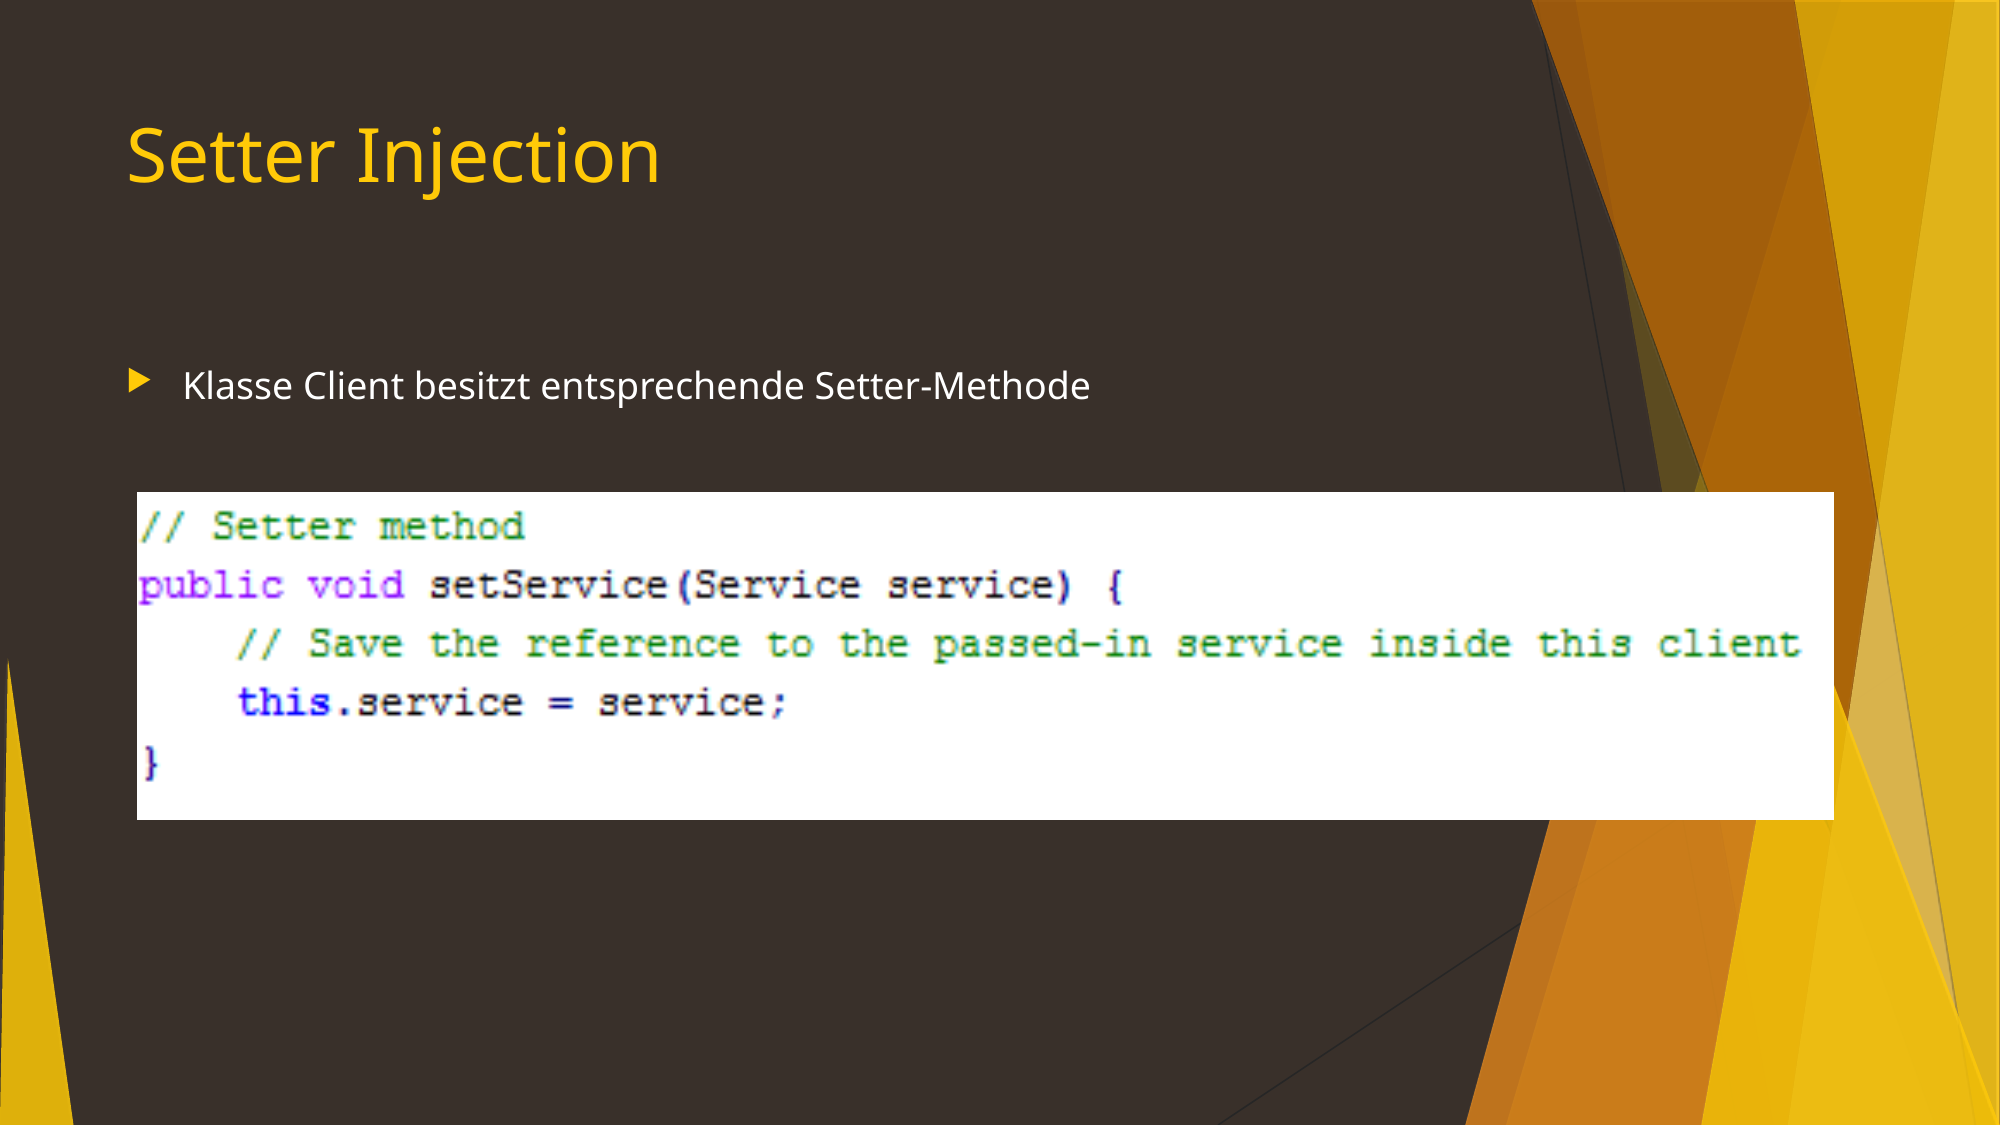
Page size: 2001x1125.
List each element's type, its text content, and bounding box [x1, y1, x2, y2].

picture [137, 492, 1834, 820]
title Setter Injection [111, 99, 1522, 317]
list Klasse Client besitzt entsprechende Setter-Methode [111, 354, 1522, 992]
